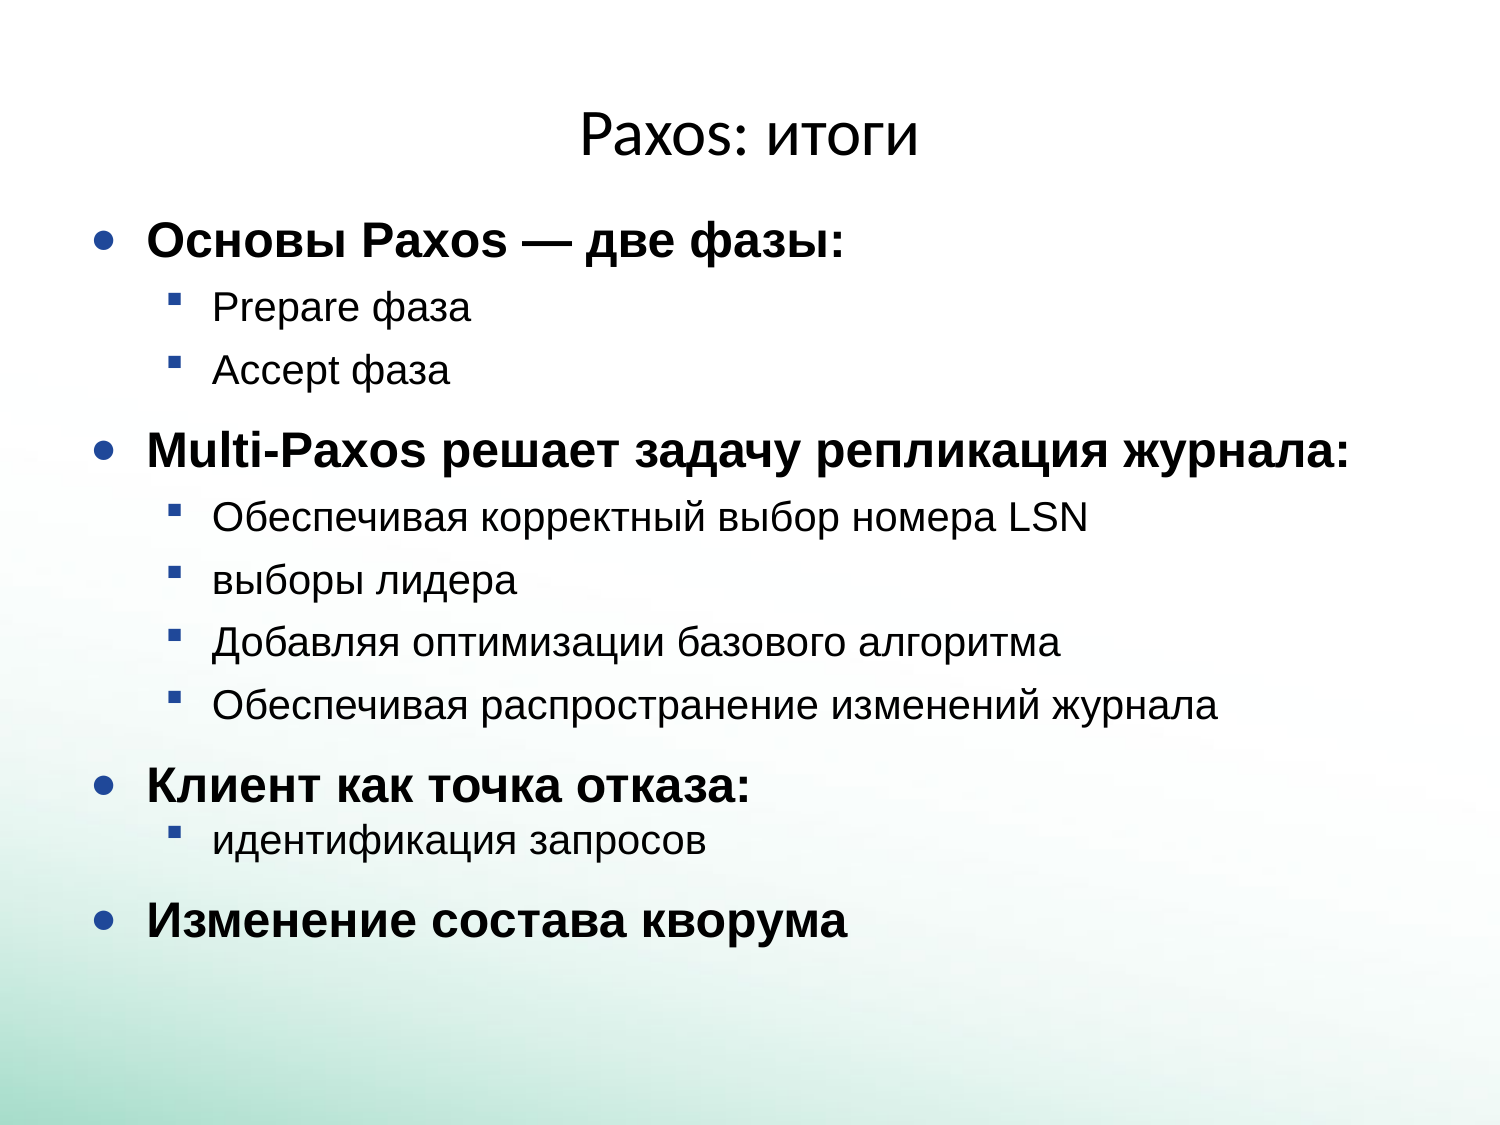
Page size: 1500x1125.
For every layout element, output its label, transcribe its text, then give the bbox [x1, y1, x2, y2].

picture [0, 0, 1500, 1125]
list Основы Paxos — две фазы: Prepare фаза Accept фаза Multi-Paxos решает задачу репликация журнала: Обеспечивая корректный выбор номера LSN выборы лидера Добавляя оптимизации базового алгоритма Обеспечивая распространение изменений журнала Клиент как точка отказа: идентификация запросов Изменение состава кворума [75, 233, 1425, 1005]
title Paxos: итоги [75, 45, 1426, 233]
